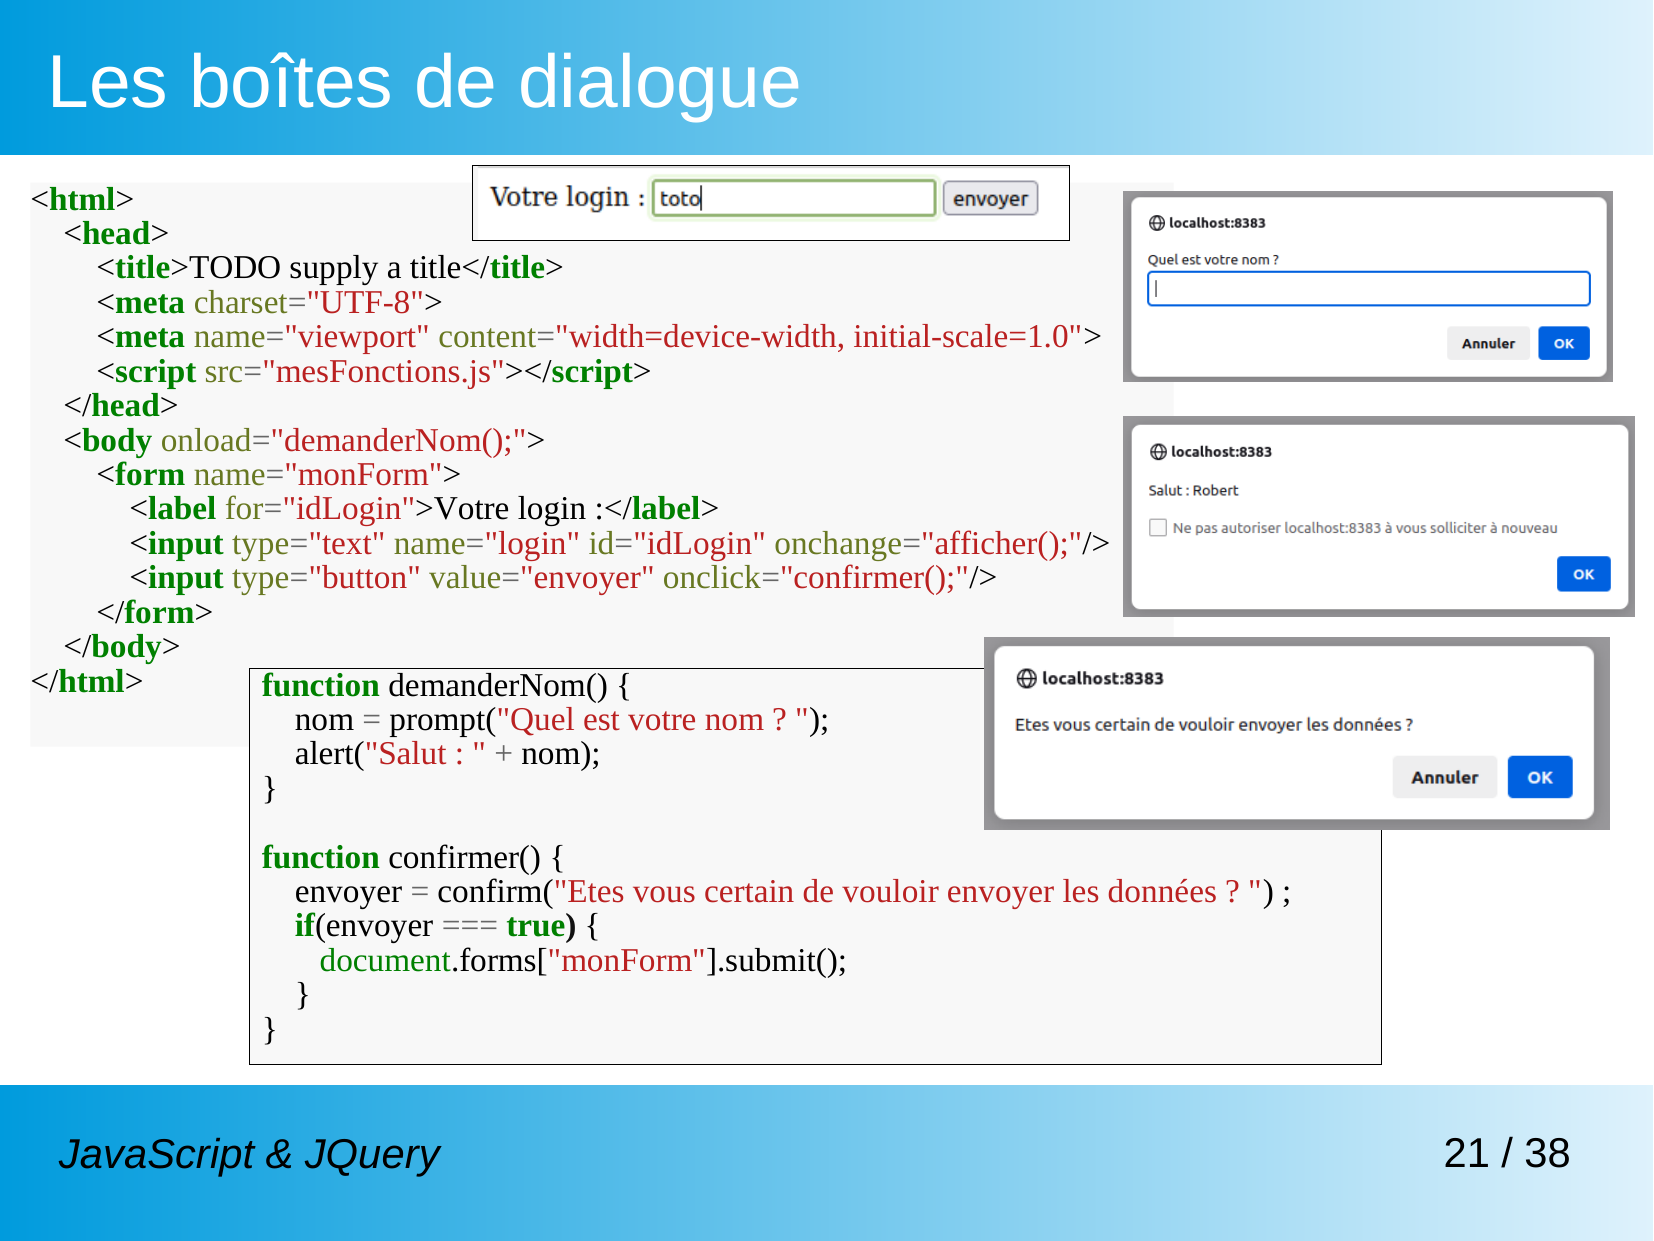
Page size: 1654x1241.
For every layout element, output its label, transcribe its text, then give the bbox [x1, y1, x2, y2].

picture [984, 637, 1610, 830]
text_box <html> <head> <title>TODO supply a title</title> <meta charset="UTF-8"> <meta name="viewport" content="width=device-width, initial-scale=1.0"> <script src="mesFonctions.js"></script> </head> <body onload="demanderNom();"> <form name="monForm"> <label for="idLogin">Votre login :</label> <input type="text" name="login" id="idLogin" onchange="afficher();"/> <input type="button" value="envoyer" onclick="confirmer();"/> </form> </body> </html> [30, 182, 1174, 747]
picture [472, 165, 1070, 241]
picture [1123, 191, 1613, 382]
picture [1123, 416, 1635, 617]
text_box function demanderNom() { nom = prompt("Quel est votre nom ? "); alert("Salut : " + nom); } function confirmer() { envoyer = confirm("Etes vous certain de vouloir envoyer les données ? ") ; if(envoyer === true) { document.forms["monForm"].submit(); } } [249, 668, 1382, 1065]
title Les boîtes de dialogue [47, 28, 1536, 134]
